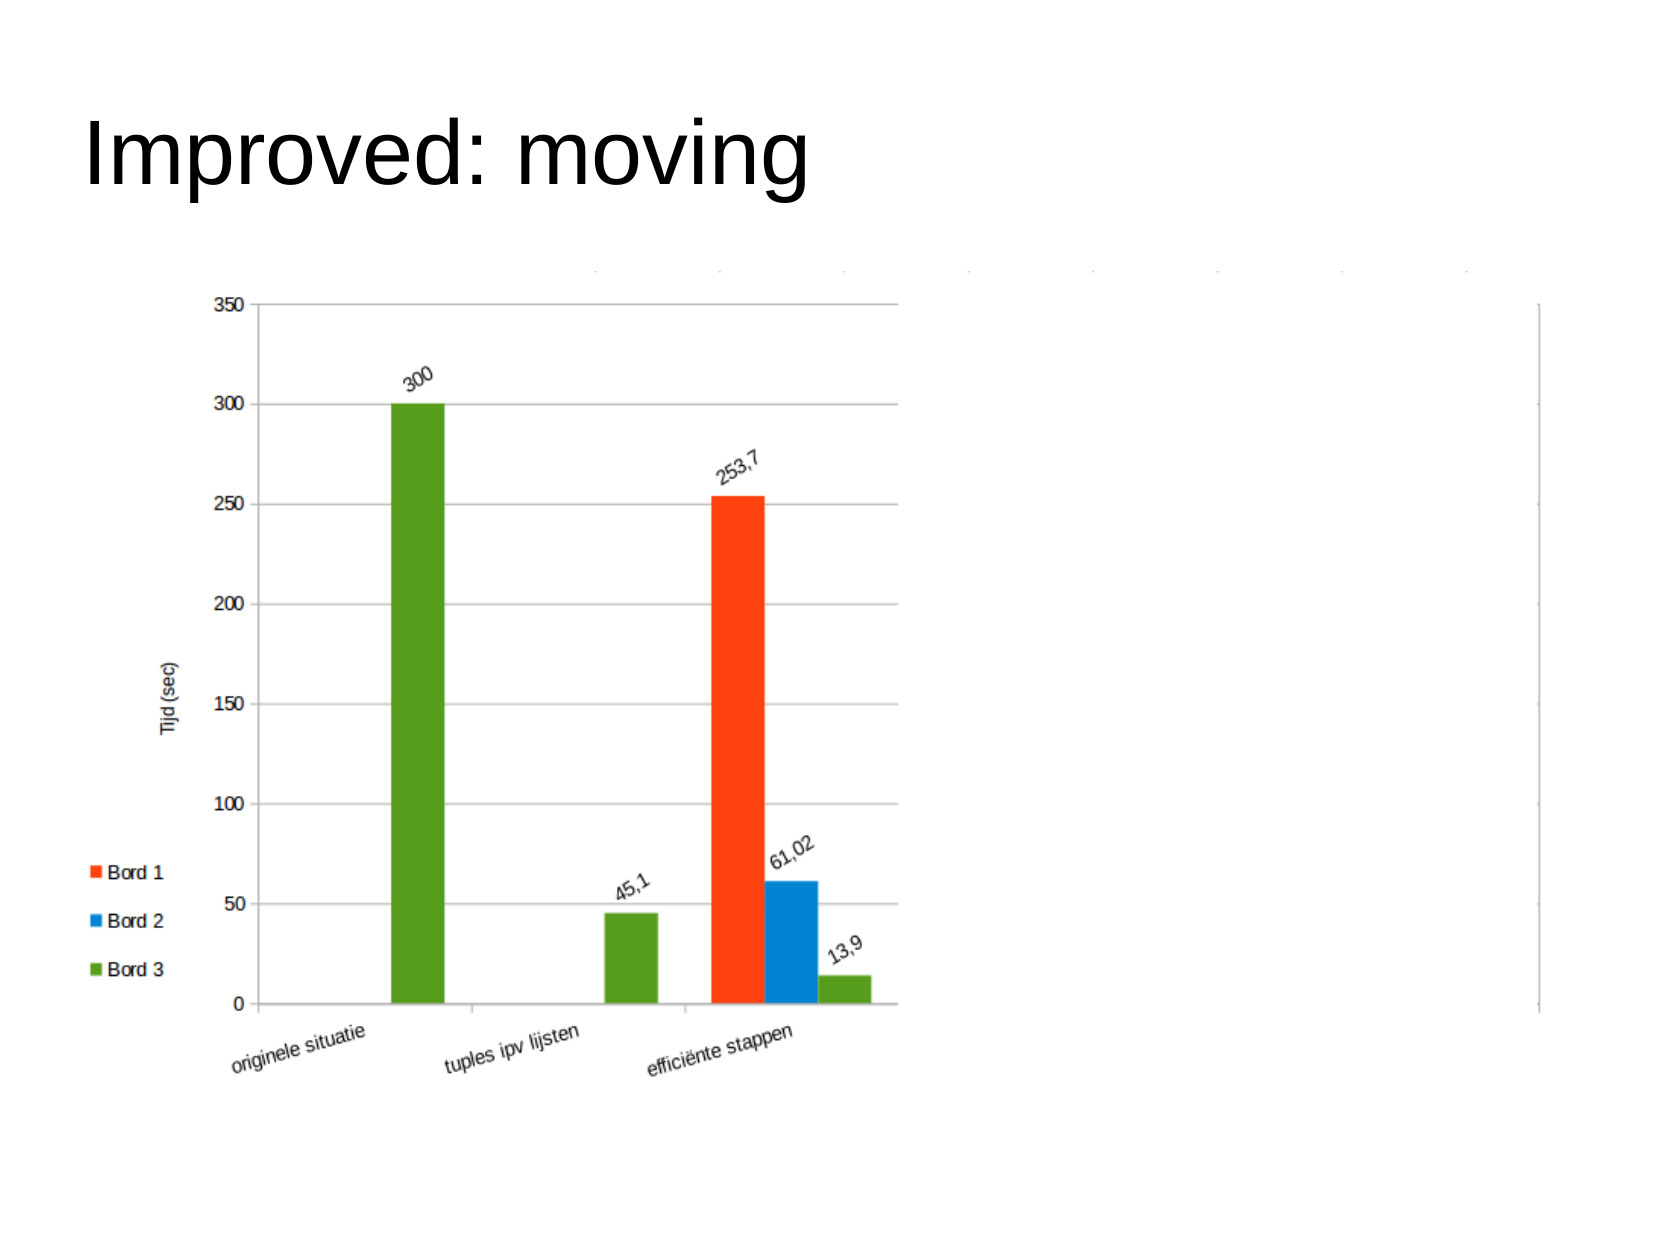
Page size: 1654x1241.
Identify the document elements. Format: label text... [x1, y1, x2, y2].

title Improved: moving [82, 49, 1571, 257]
picture [59, 271, 1548, 1158]
